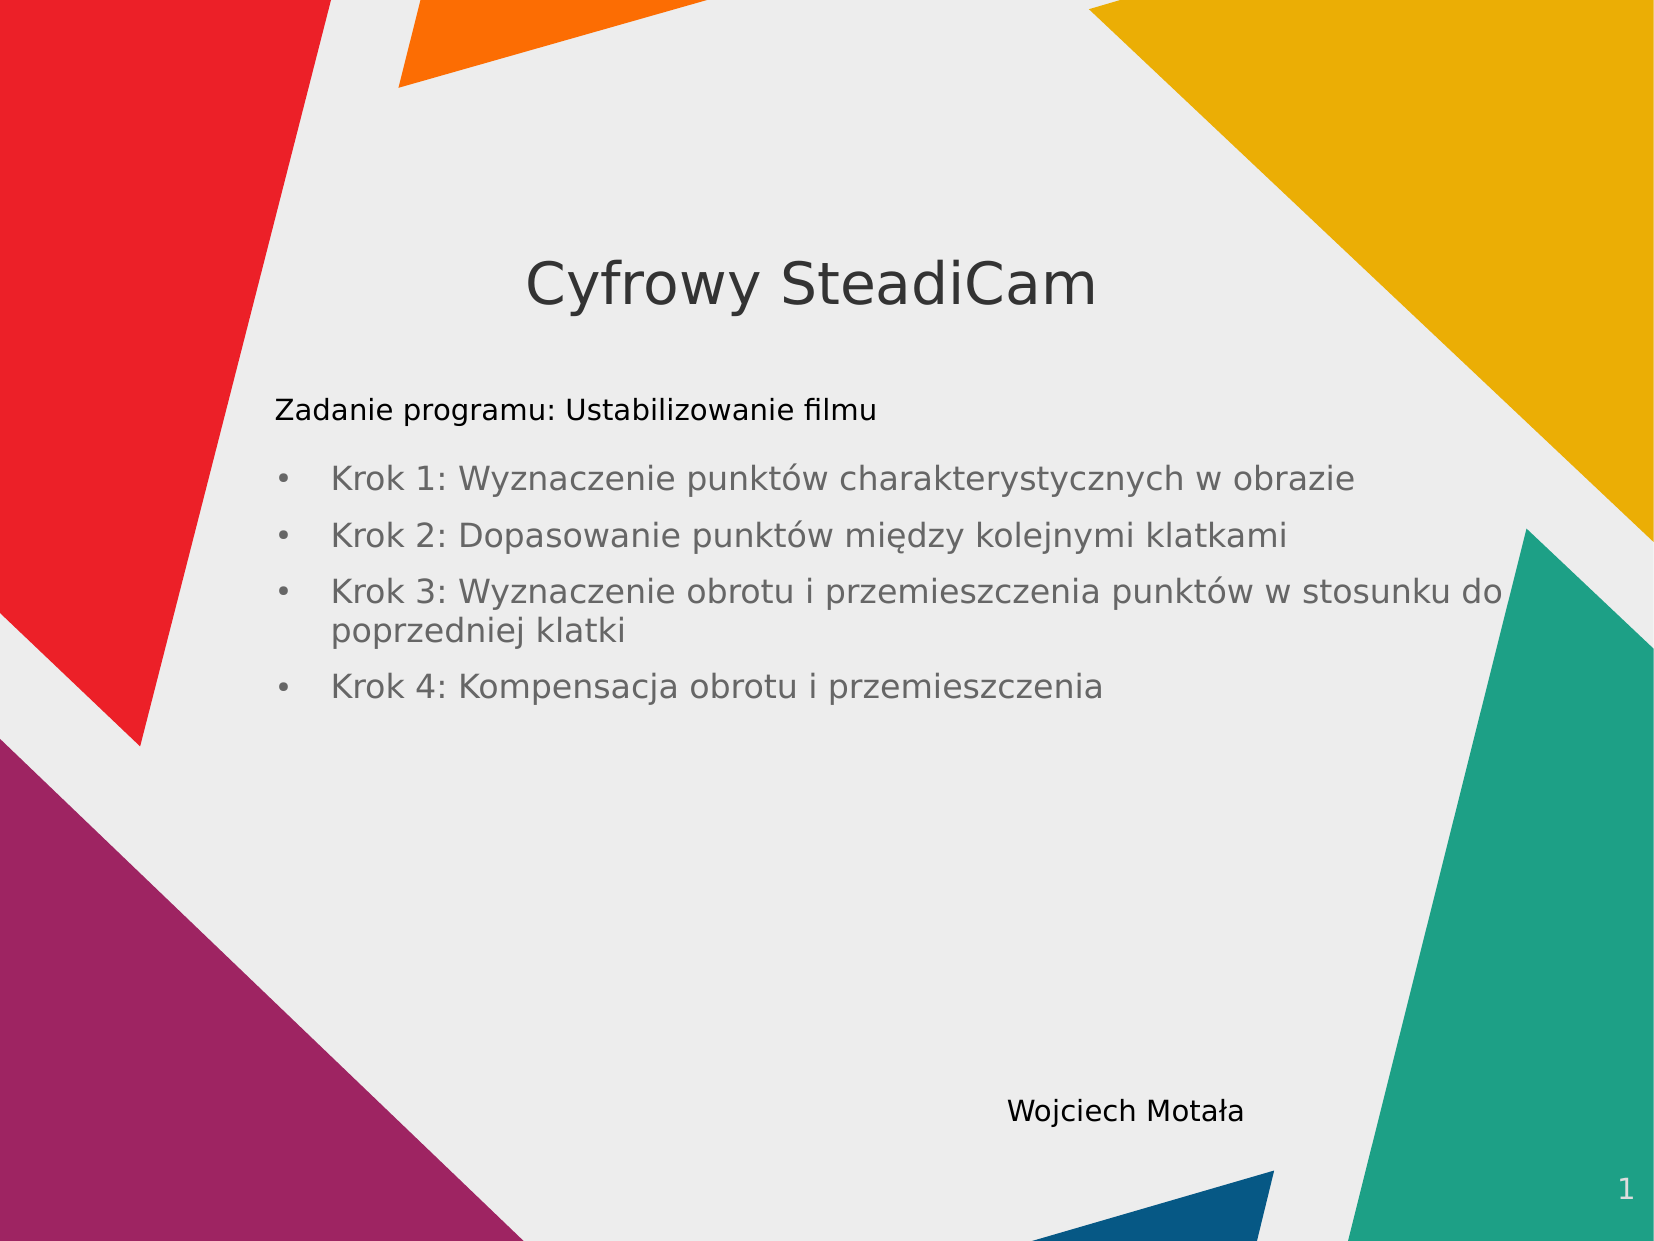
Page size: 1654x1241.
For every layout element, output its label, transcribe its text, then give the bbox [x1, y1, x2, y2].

text_box Wojciech Motała [992, 1086, 1654, 1136]
title Cyfrowy SteadiCam [99, 178, 1524, 390]
text_box Zadanie programu: Ustabilizowanie filmu [259, 385, 888, 435]
list Krok 1: Wyznaczenie punktów charakterystycznych w obrazie Krok 2: Dopasowanie punktów między kolejnymi klatkami Krok 3: Wyznaczenie obrotu i przemieszczenia punktów w stosunku do poprzedniej klatki Krok 4: Kompensacja obrotu i przemieszczenia [259, 403, 1654, 1134]
